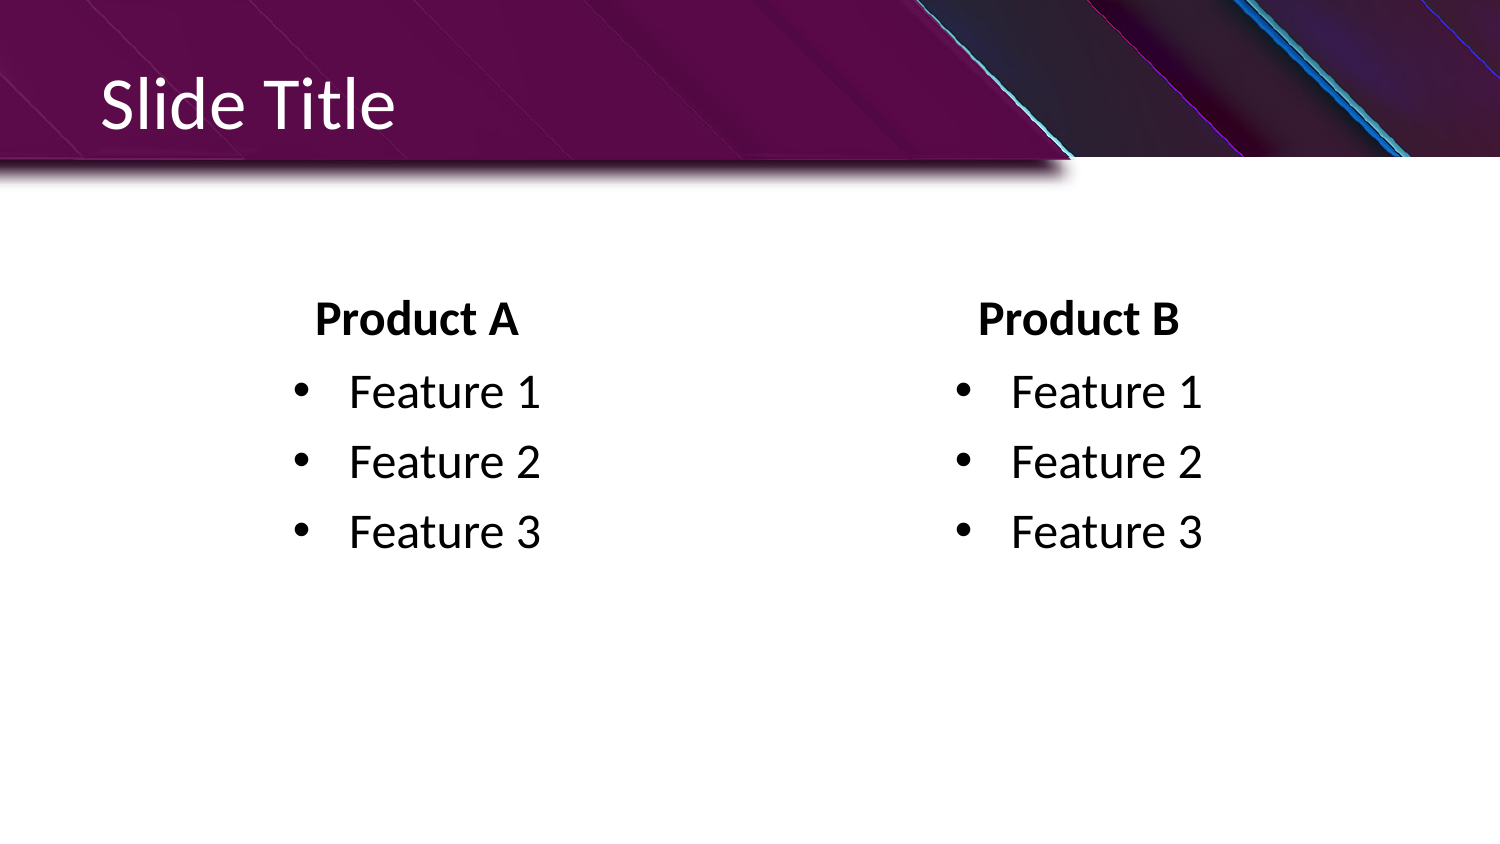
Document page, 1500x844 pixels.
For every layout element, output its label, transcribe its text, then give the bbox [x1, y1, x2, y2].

text_box Product A [85, 273, 747, 351]
text_box Product B [747, 273, 1411, 351]
text_box Feature 1 Feature 2 Feature 3 [747, 351, 1411, 725]
text_box Feature 1 Feature 2 Feature 3 [85, 351, 747, 725]
text_box Slide Title [86, 37, 1414, 163]
picture [0, 0, 1500, 844]
